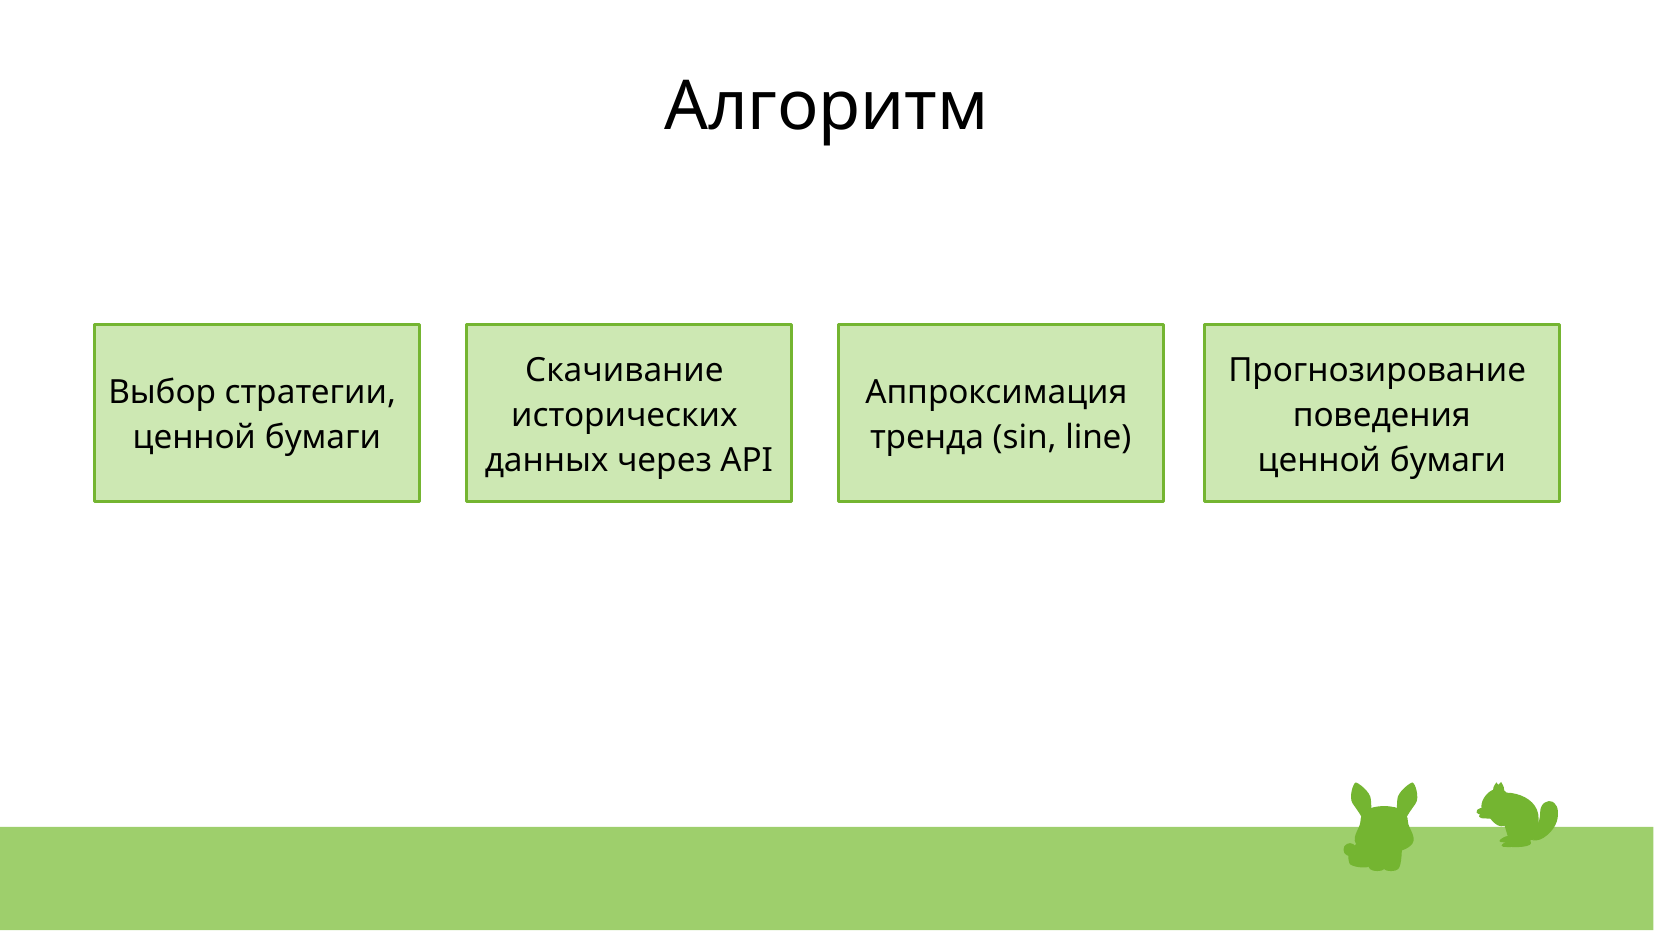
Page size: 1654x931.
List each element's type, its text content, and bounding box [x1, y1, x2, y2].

text_box Выбор стратегии, ценной бумаги [94, 324, 420, 502]
text_box Аппроксимация тренда (sin, line) [838, 324, 1164, 502]
text_box Скачивание исторических данных через API [466, 324, 792, 502]
text_box Прогнозирование поведения ценной бумаги [1204, 324, 1560, 502]
title Алгоритм [88, 29, 1565, 178]
